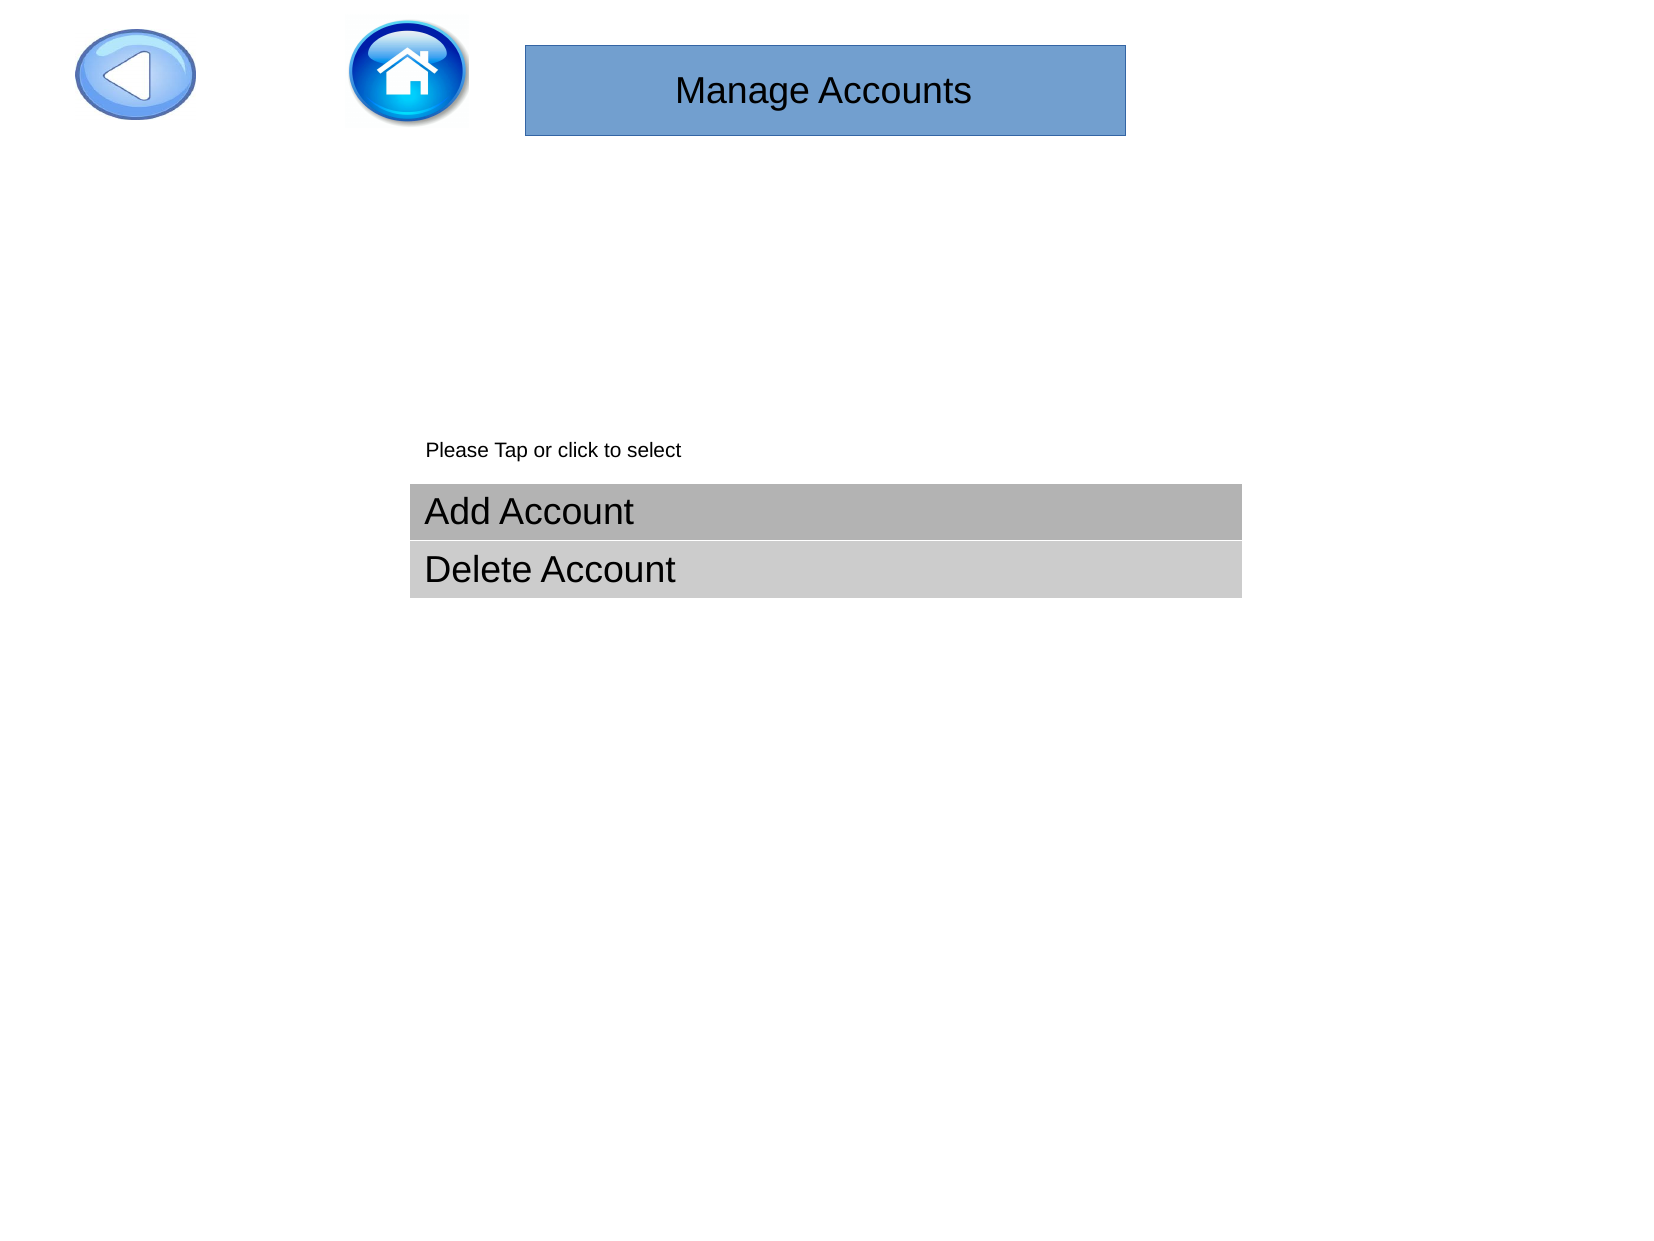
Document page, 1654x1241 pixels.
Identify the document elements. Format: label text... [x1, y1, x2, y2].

picture [345, 14, 469, 128]
table_cell Delete Account [410, 541, 1242, 598]
text_box Manage Accounts [525, 45, 1126, 136]
text_box Please Tap or click to select [410, 415, 707, 473]
picture [75, 29, 196, 121]
table_header Add Account [410, 484, 1242, 540]
